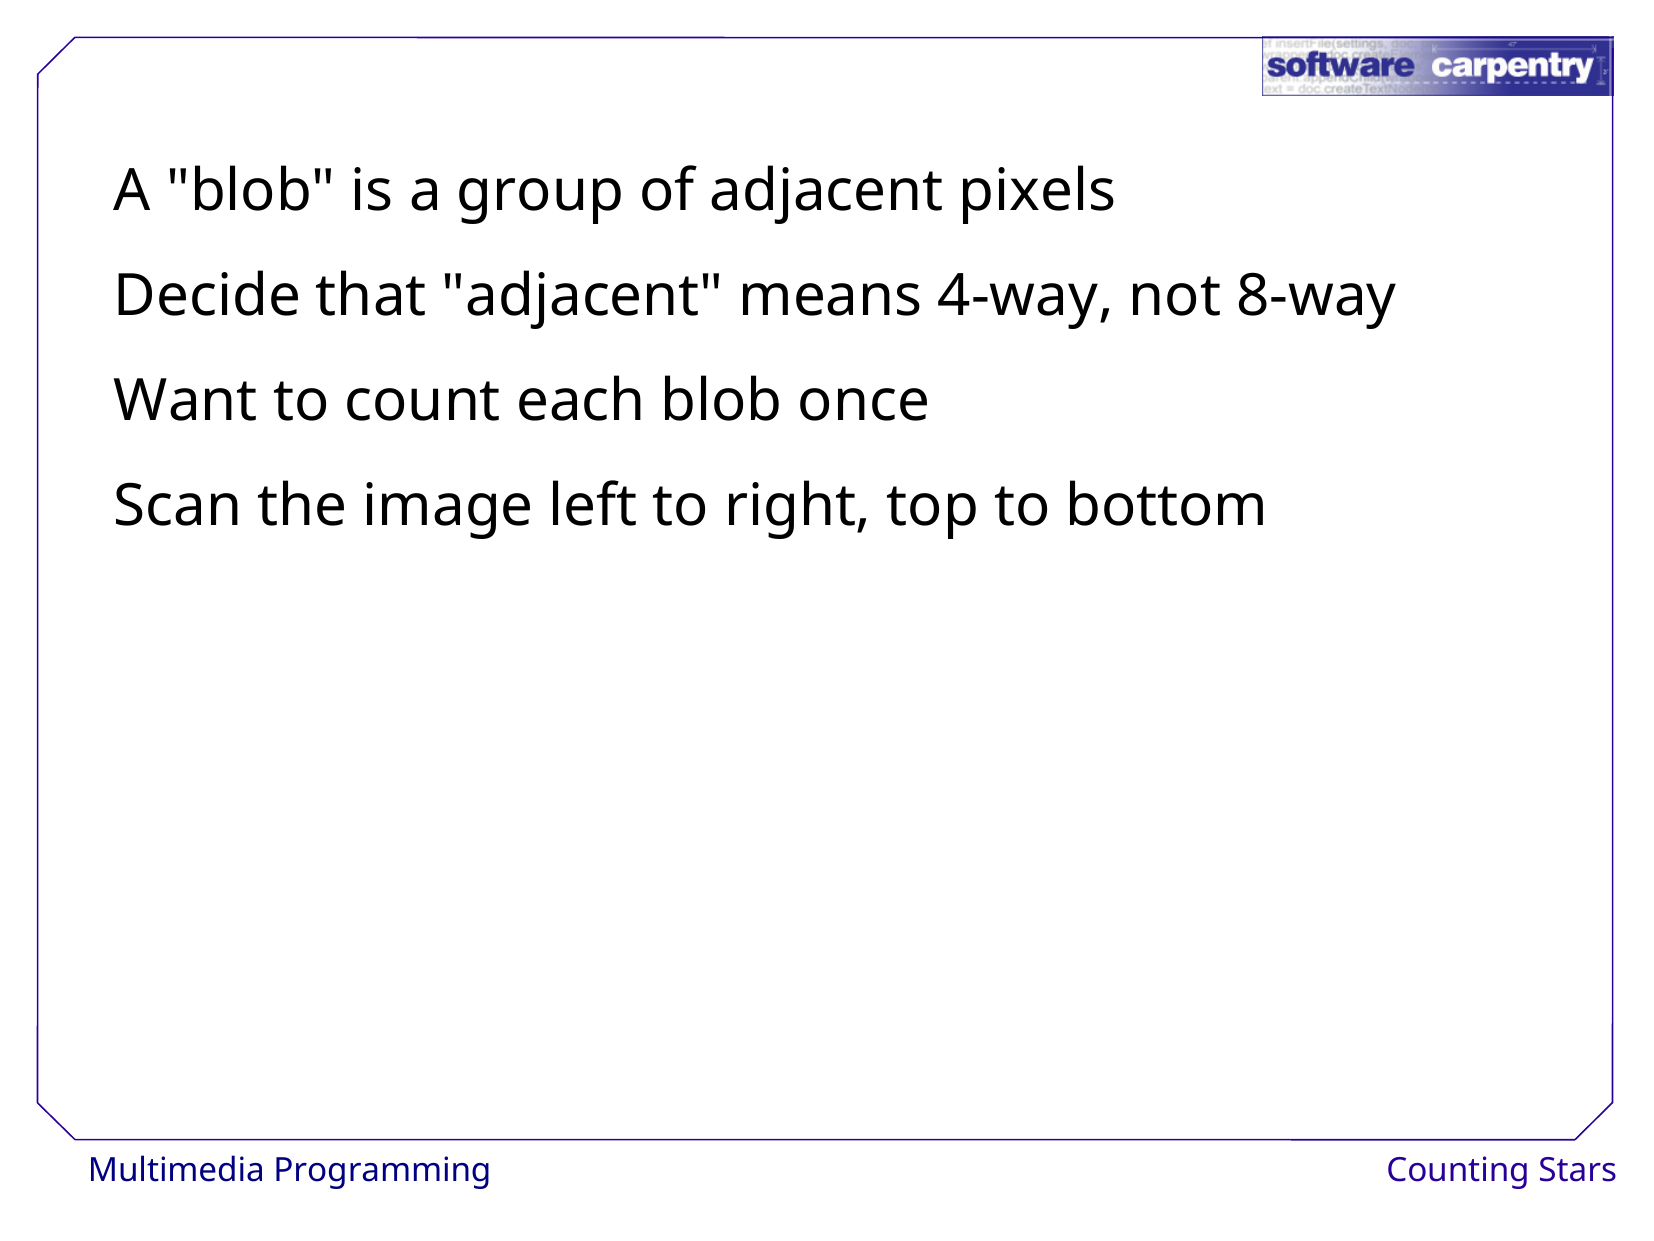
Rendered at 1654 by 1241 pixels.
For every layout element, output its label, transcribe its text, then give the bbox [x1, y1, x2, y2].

text_box A "blob" is a group of adjacent pixels Decide that "adjacent" means 4-way, not 8-way Want to count each blob once Scan the image left to right, top to bottom [99, 109, 1593, 545]
picture [1262, 36, 1614, 96]
